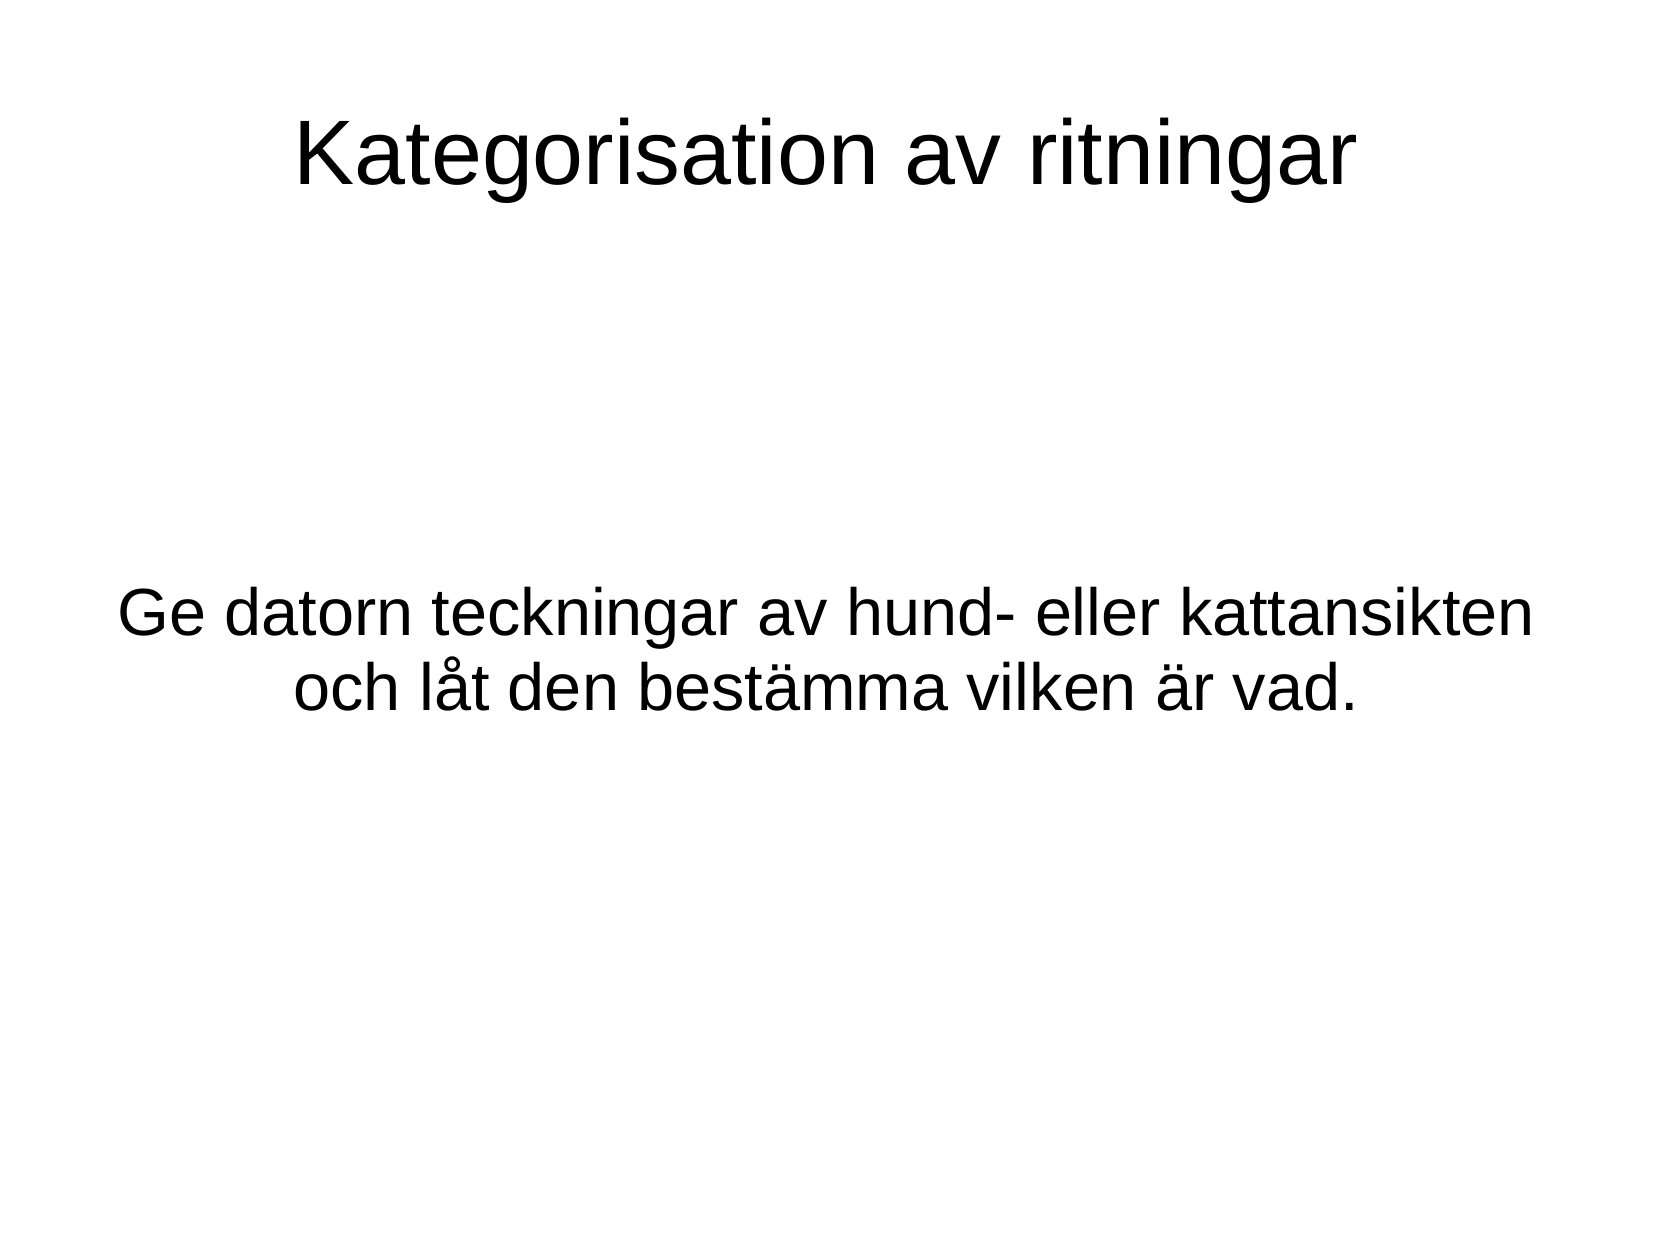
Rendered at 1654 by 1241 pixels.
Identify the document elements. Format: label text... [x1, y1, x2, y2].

subtitle Ge datorn teckningar av hund- eller kattansikten och låt den bestämma vilken är vad. [82, 290, 1571, 1010]
title Kategorisation av ritningar [82, 49, 1571, 257]
